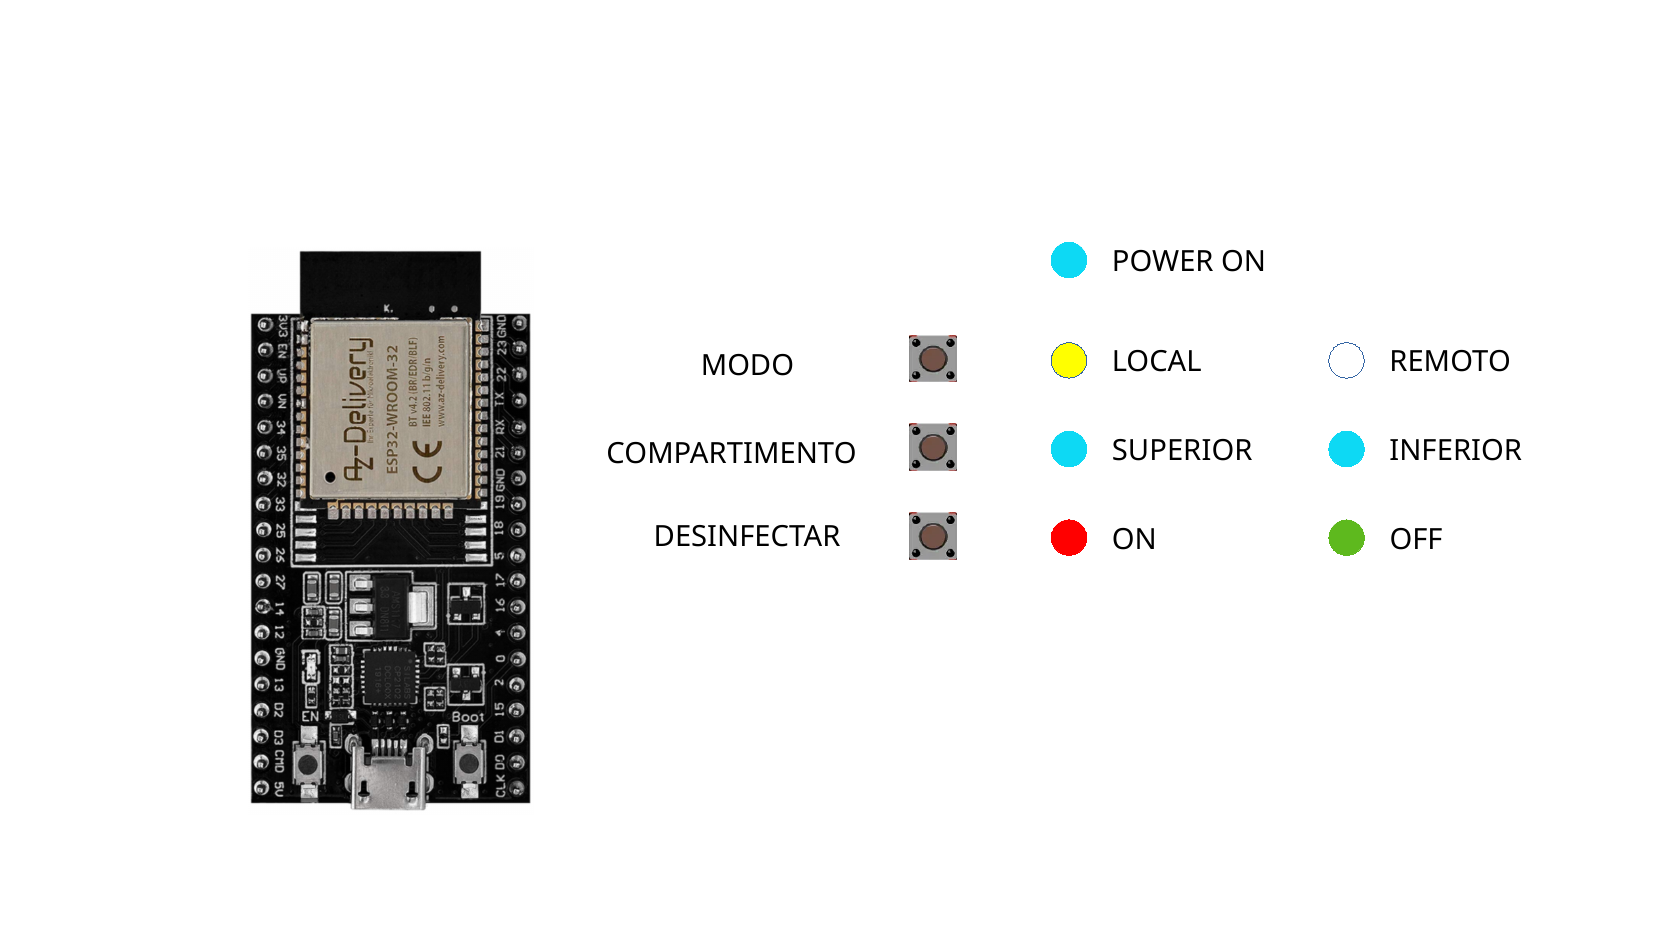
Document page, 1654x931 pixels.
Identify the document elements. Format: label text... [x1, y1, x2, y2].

text_box [1328, 431, 1365, 467]
text_box [1328, 519, 1365, 556]
picture [909, 335, 957, 382]
text_box POWER ON [1097, 232, 1300, 284]
text_box LOCAL [1097, 333, 1300, 384]
text_box MODO [686, 336, 810, 388]
text_box COMPARTIMENTO [591, 425, 882, 476]
text_box [1328, 342, 1365, 379]
picture [909, 423, 957, 471]
text_box [1051, 342, 1087, 379]
text_box SUPERIOR [1097, 421, 1300, 473]
text_box REMOTO [1374, 333, 1583, 390]
text_box ON [1097, 510, 1300, 562]
text_box DESINFECTAR [638, 507, 877, 559]
text_box [1051, 431, 1087, 467]
text_box [1051, 242, 1087, 278]
picture [909, 512, 957, 560]
picture [248, 248, 534, 815]
text_box [1051, 519, 1087, 556]
text_box INFERIOR [1374, 421, 1583, 479]
text_box OFF [1374, 510, 1583, 568]
